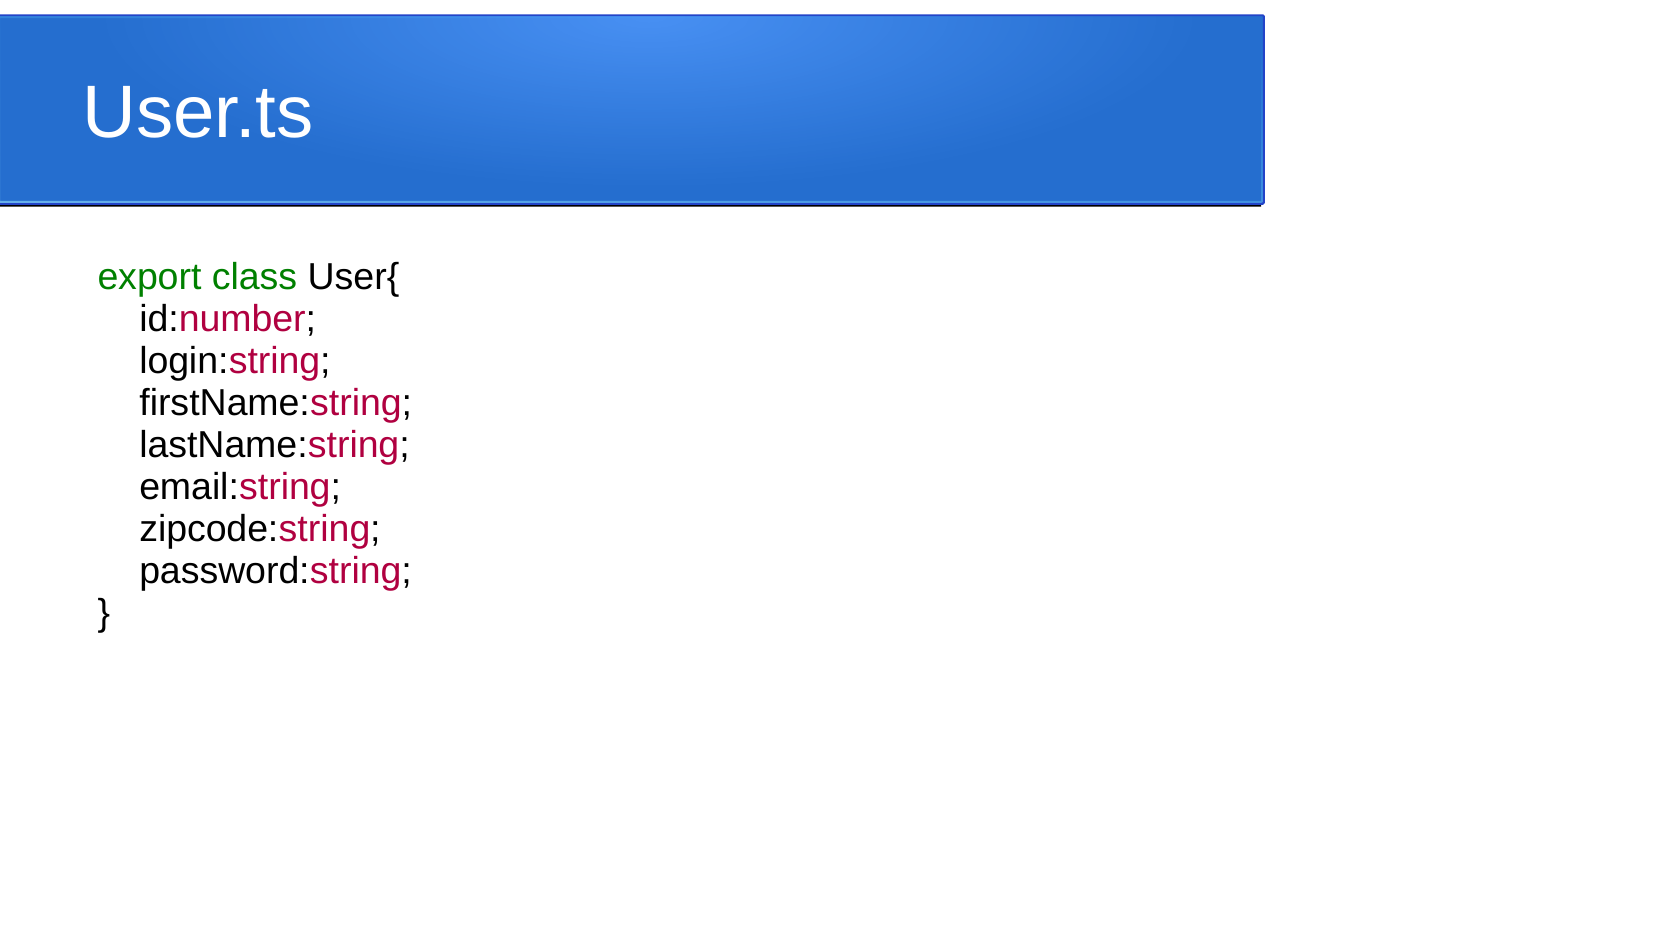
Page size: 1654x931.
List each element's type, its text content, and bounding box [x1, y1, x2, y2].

title User.ts [82, 35, 1235, 189]
text_box export class User{ id:number; login:string; firstName:string; lastName:string; email:string; zipcode:string; password:string; } [82, 248, 1217, 641]
